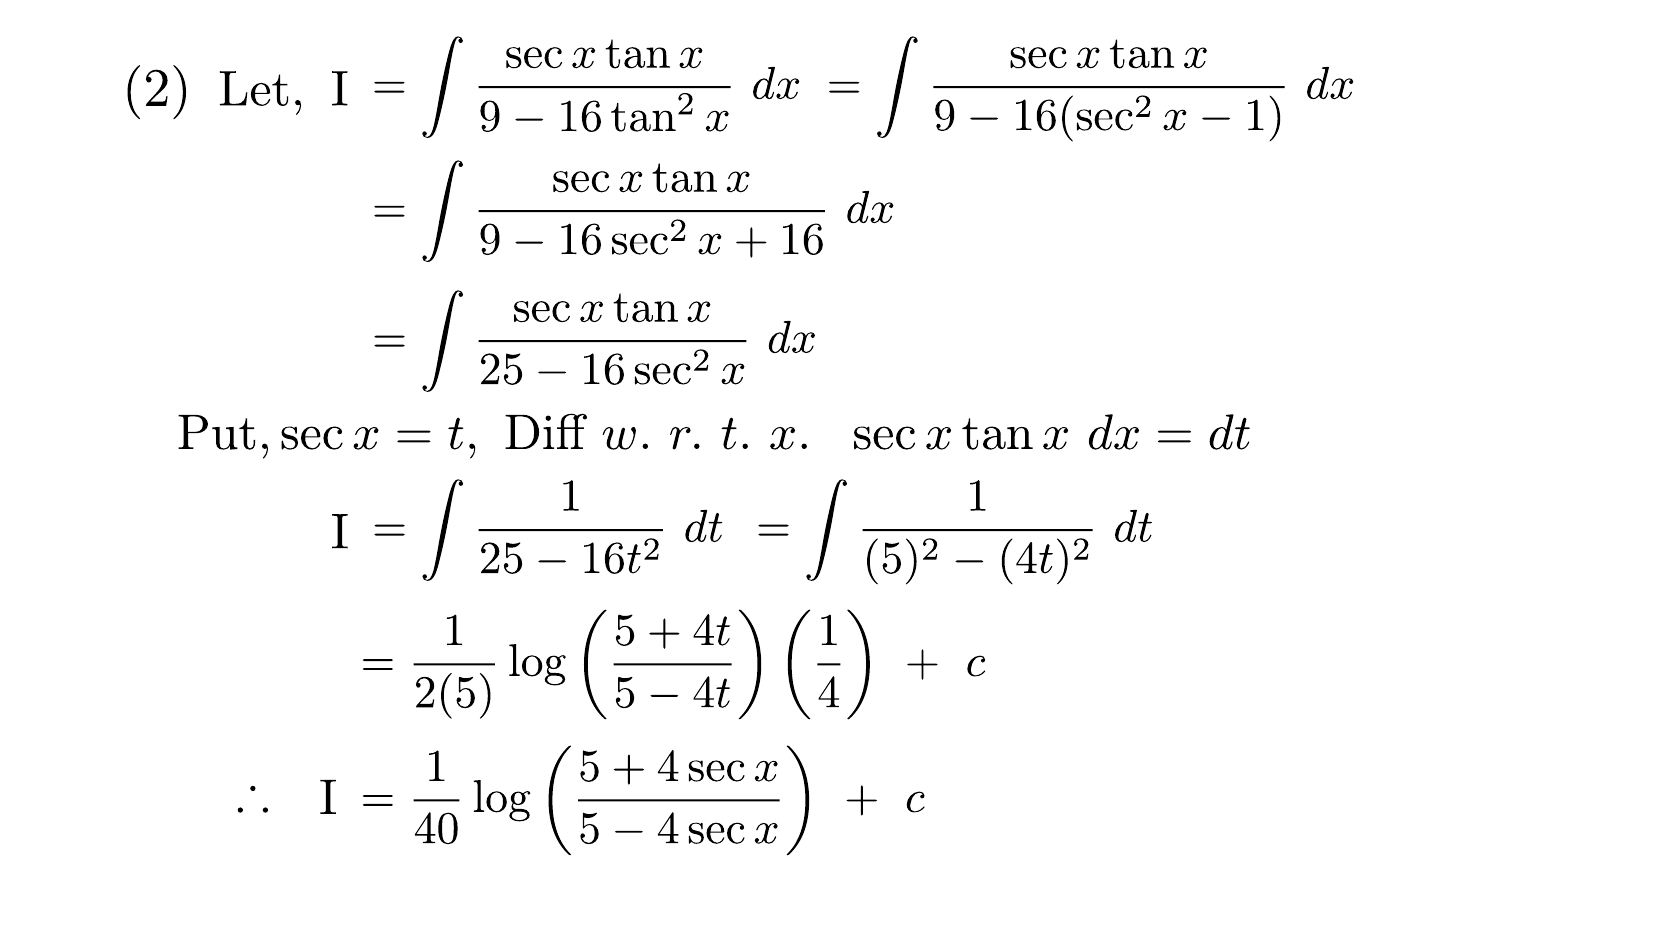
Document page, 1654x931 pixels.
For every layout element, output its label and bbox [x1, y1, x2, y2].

text_box [374, 479, 723, 581]
text_box [362, 745, 925, 856]
text_box [332, 514, 348, 549]
text_box [373, 160, 894, 262]
text_box [320, 779, 336, 814]
text_box [757, 479, 1153, 585]
text_box [332, 71, 348, 106]
title [47, 36, 1607, 898]
text_box [178, 413, 1251, 459]
text_box [237, 785, 269, 813]
text_box [362, 609, 986, 720]
text_box [373, 290, 815, 392]
text_box [219, 71, 302, 115]
text_box [373, 36, 800, 138]
text_box [828, 36, 1354, 142]
text_box [124, 65, 187, 120]
